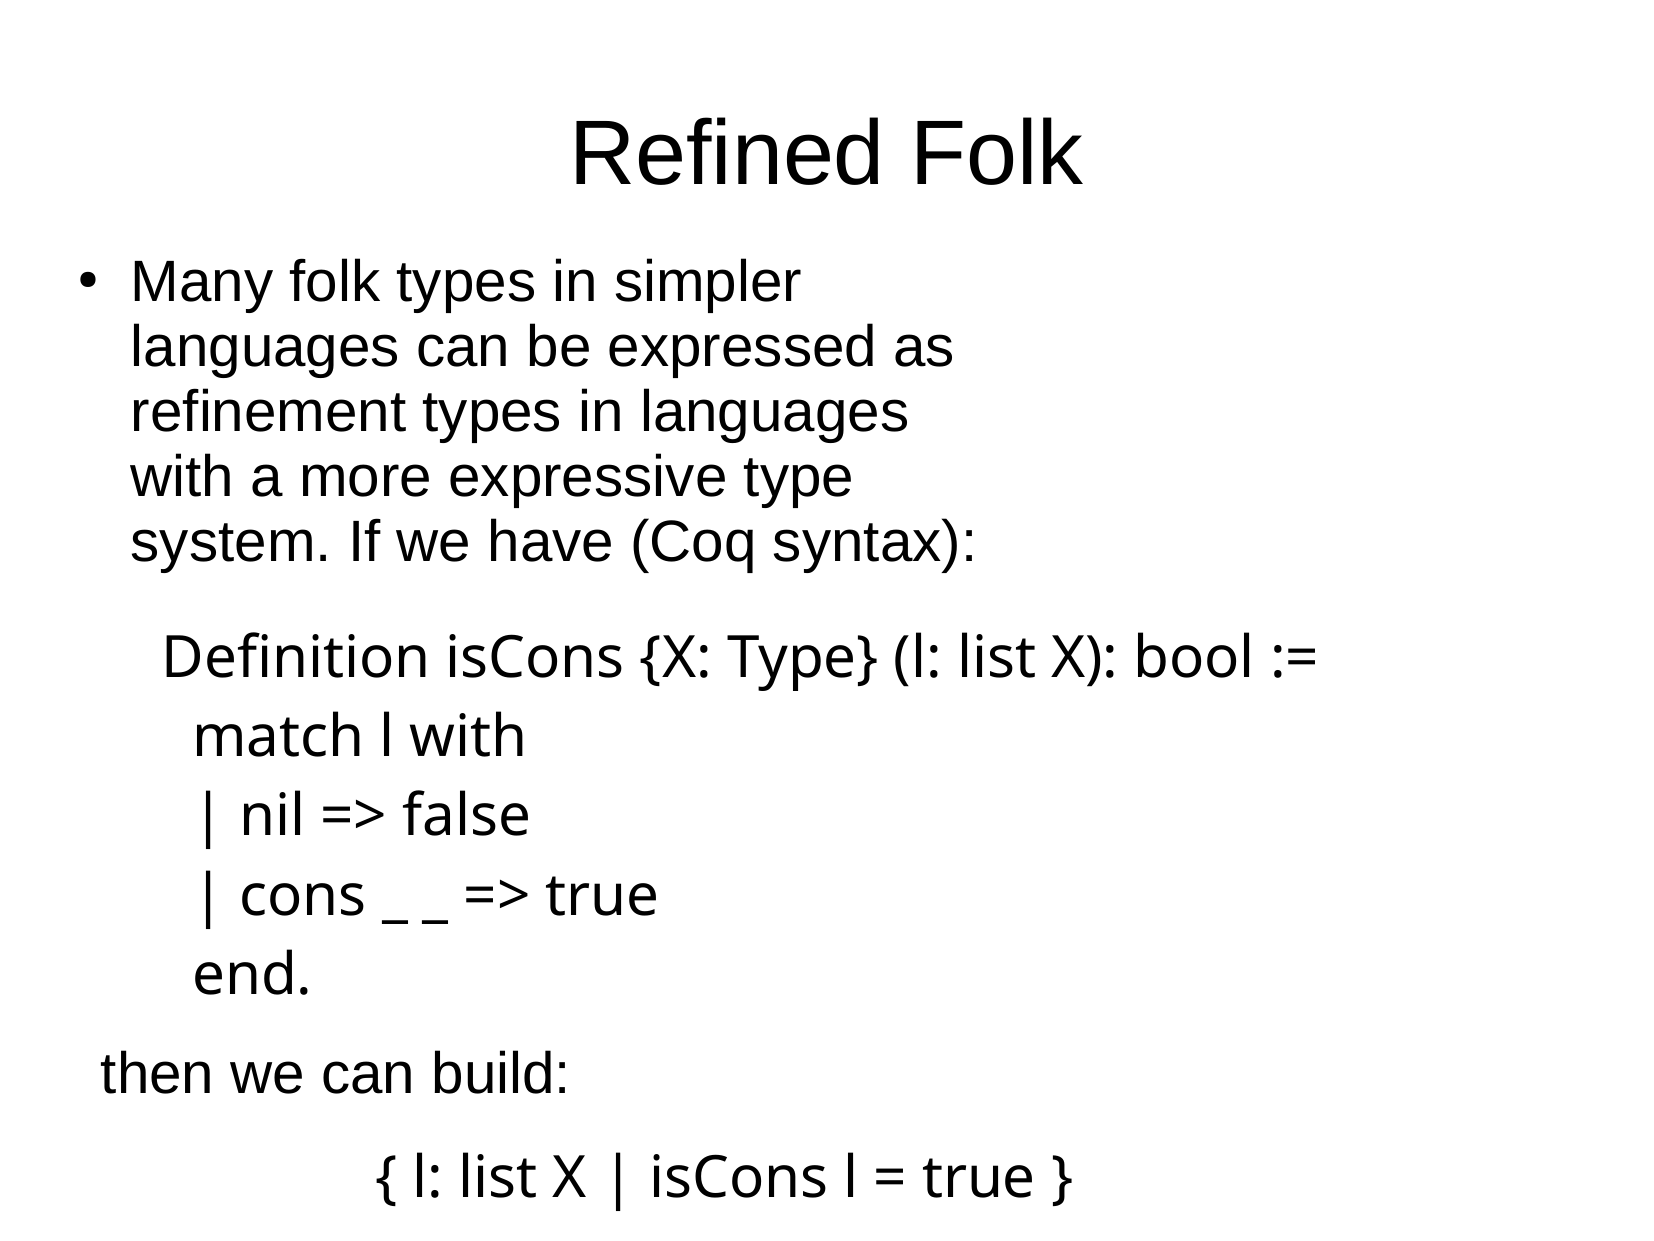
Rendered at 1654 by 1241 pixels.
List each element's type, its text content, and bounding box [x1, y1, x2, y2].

title Refined Folk [82, 49, 1571, 257]
list Many folk types in simpler languages can be expressed as refinement types in languages with a more expressive type system. If we have (Coq syntax): [60, 248, 1006, 594]
list Definition isCons {X: Type} (l: list X): bool := match l with | nil => false | cons _ _ => true end. then we can build: { l: list X | isCons l = true } [30, 615, 1561, 1164]
